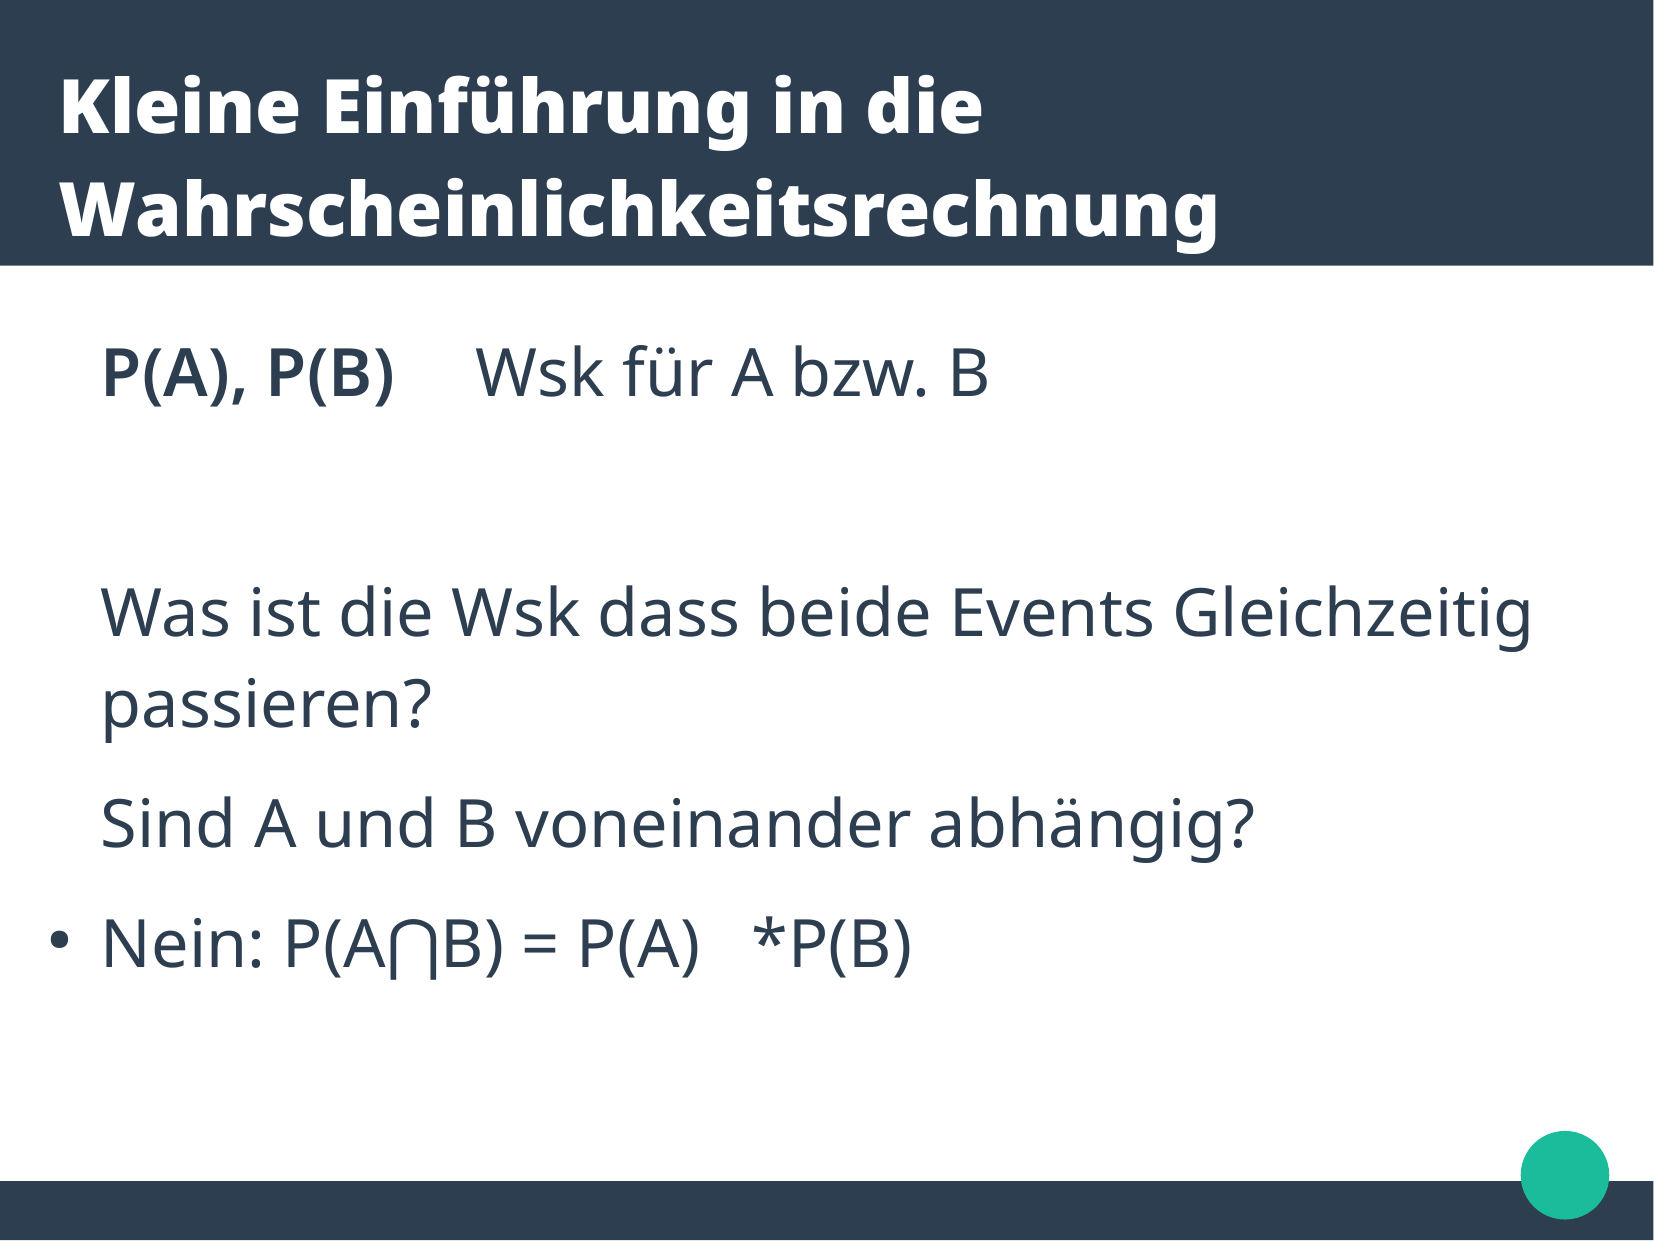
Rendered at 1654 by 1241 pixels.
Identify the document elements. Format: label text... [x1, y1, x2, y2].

title Kleine Einführung in die Wahrscheinlichkeitsrechnung [59, 53, 1595, 212]
list P(A), P(B) Wsk für A bzw. B Was ist die Wsk dass beide Events Gleichzeitig passieren? Sind A und B voneinander abhängig? Nein: P(A⋂B) = P(A) *P(B) [30, 324, 1595, 1152]
